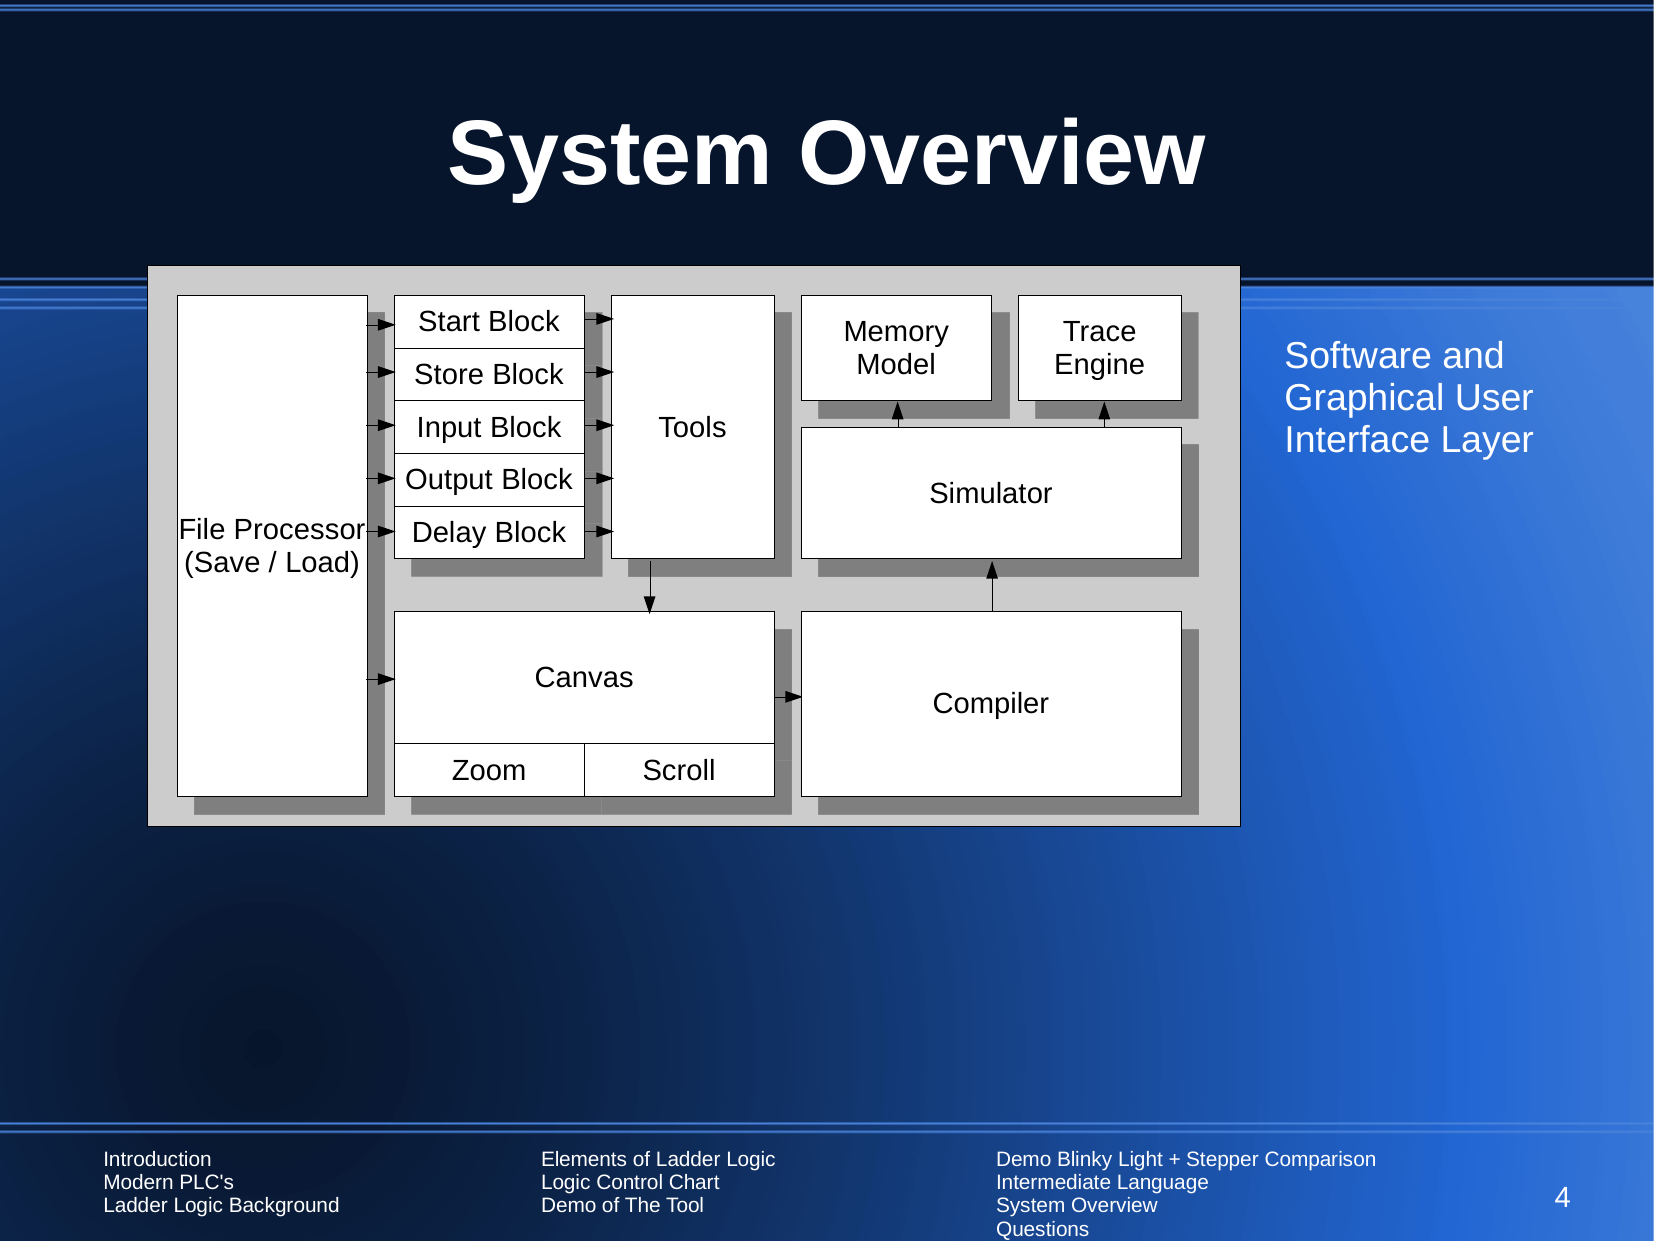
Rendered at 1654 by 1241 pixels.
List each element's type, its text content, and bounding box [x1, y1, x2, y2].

text_box Zoom [394, 743, 584, 797]
text_box Scroll [584, 743, 775, 797]
title System Overview [82, 49, 1571, 257]
text_box Input Block [394, 400, 585, 453]
text_box Software and Graphical User Interface Layer [1269, 327, 1595, 469]
picture [0, 0, 1654, 1241]
text_box File Processor (Save / Load) [177, 295, 368, 797]
text_box Canvas [394, 611, 775, 743]
text_box Compiler [801, 611, 1182, 797]
text_box Memory Model [801, 295, 992, 401]
text_box Delay Block [394, 506, 585, 559]
text_box Simulator [801, 427, 1182, 559]
text_box Start Block [394, 295, 585, 348]
text_box Output Block [394, 453, 585, 506]
text_box [147, 265, 1241, 827]
text_box Store Block [394, 348, 585, 400]
text_box Trace Engine [1018, 295, 1182, 401]
text_box Tools [611, 295, 775, 559]
